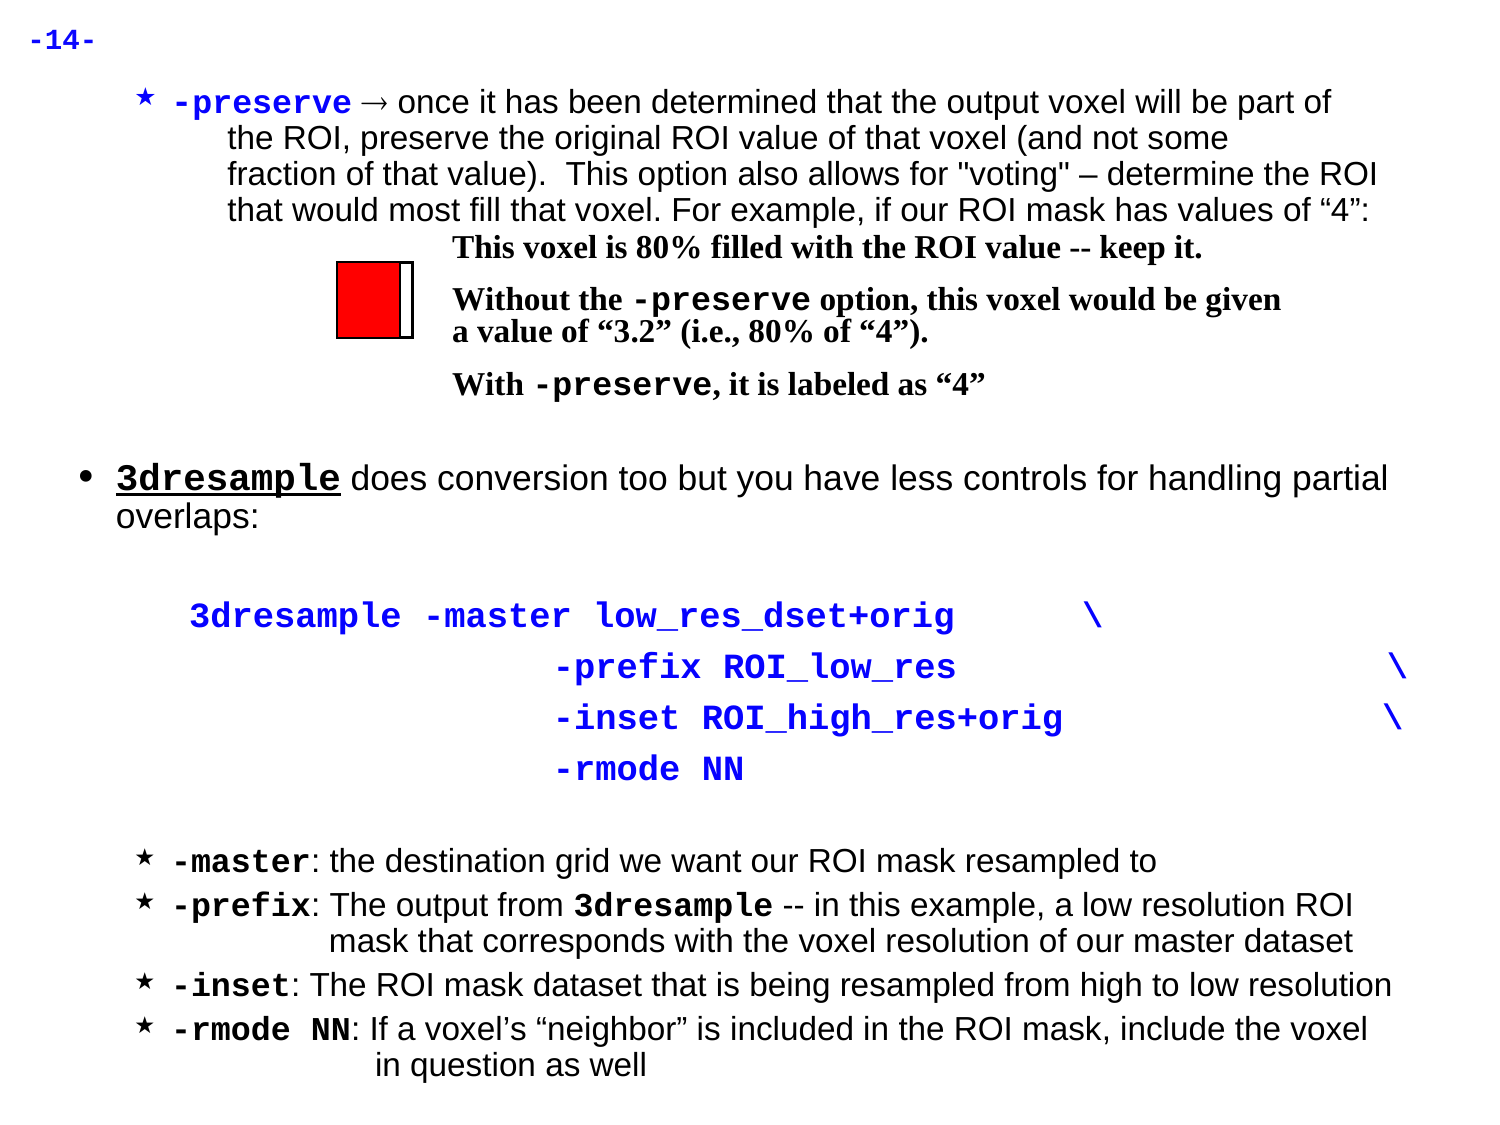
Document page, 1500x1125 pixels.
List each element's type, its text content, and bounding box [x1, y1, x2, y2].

text_box [337, 262, 400, 338]
list -preserve  once it has been determined that the output voxel will be part of the ROI, preserve the original ROI value of that voxel (and not some fraction of that value). This option also allows for "voting" – determine the ROI that would most fill that voxel. For example, if our ROI mask has values of “4”: 3dresample does conversion too but you have less controls for handling partial overlaps: 3dresample -master low_res_dset+orig \ -prefix ROI_low_res \ -inset ROI_high_res+orig \ -rmode NN -master: the destination grid we want our ROI mask resampled to -prefix: The output from 3dresample -- in this example, a low resolution ROI mask that corresponds with the voxel resolution of our master dataset -inset: The ROI mask dataset that is being resampled from high to low resolution -rmode NN: If a voxel’s “neighbor” is included in the ROI mask, include the voxel in question as well [62, 74, 1438, 1100]
text_box This voxel is 80% filled with the ROI value -- keep it. Without the -preserve option, this voxel would be given a value of “3.2” (i.e., 80% of “4”). With -preserve, it is labeled as “4” [437, 224, 1300, 410]
